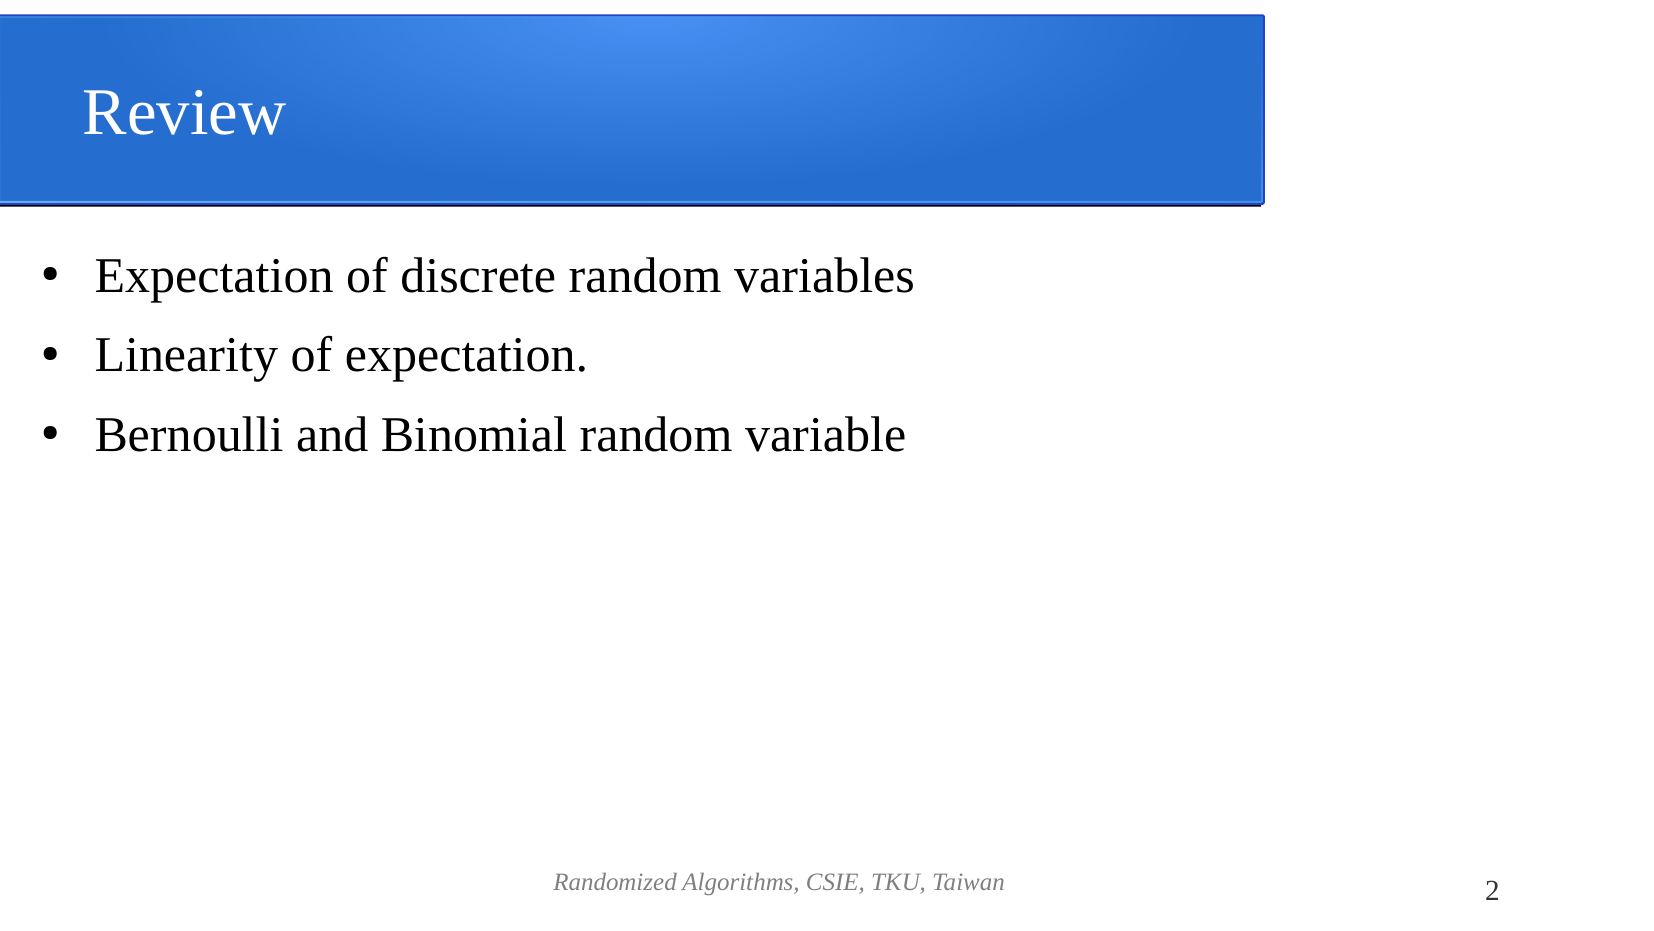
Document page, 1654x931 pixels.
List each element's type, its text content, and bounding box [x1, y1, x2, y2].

list Expectation of discrete random variables Linearity of expectation. Bernoulli and Binomial random variable [23, 248, 1512, 869]
title Review [82, 29, 1312, 196]
